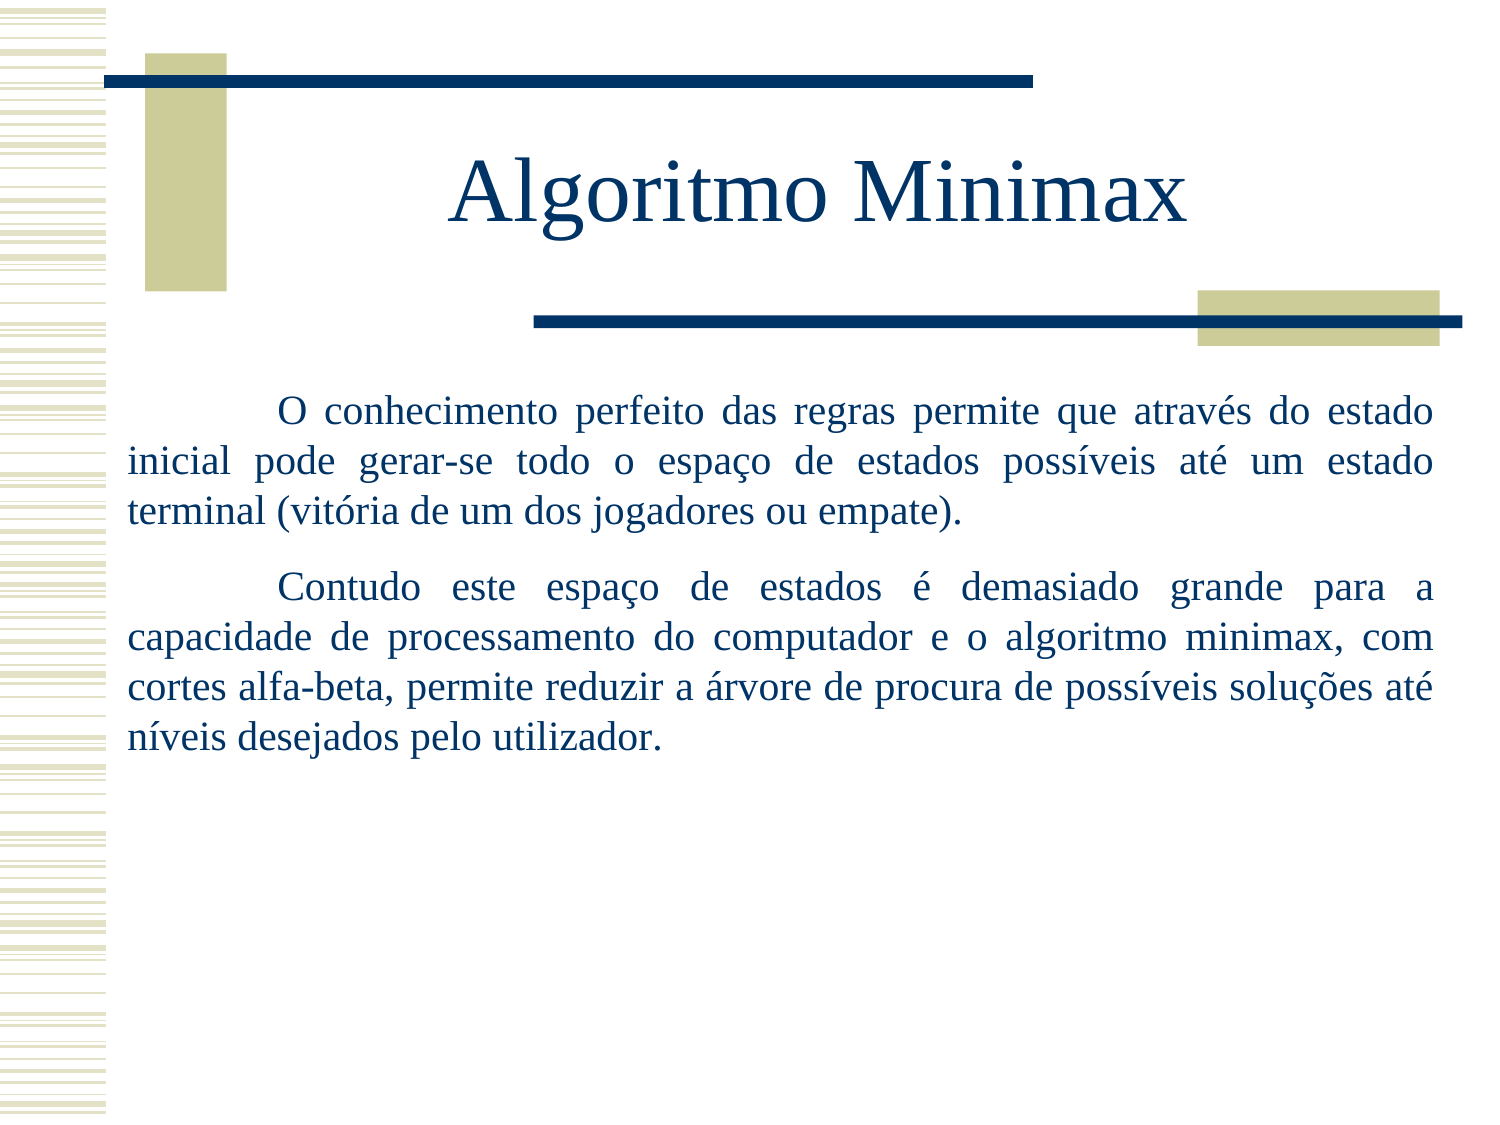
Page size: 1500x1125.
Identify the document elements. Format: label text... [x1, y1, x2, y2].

text_box O conhecimento perfeito das regras permite que através do estado inicial pode gerar-se todo o espaço de estados possíveis até um estado terminal (vitória de um dos jogadores ou empate). Contudo este espaço de estados é demasiado grande para a capacidade de processamento do computador e o algoritmo minimax, com cortes alfa-beta, permite reduzir a árvore de procura de possíveis soluções até níveis desejados pelo utilizador. [112, 374, 1451, 843]
title Algoritmo Minimax [225, 99, 1436, 288]
